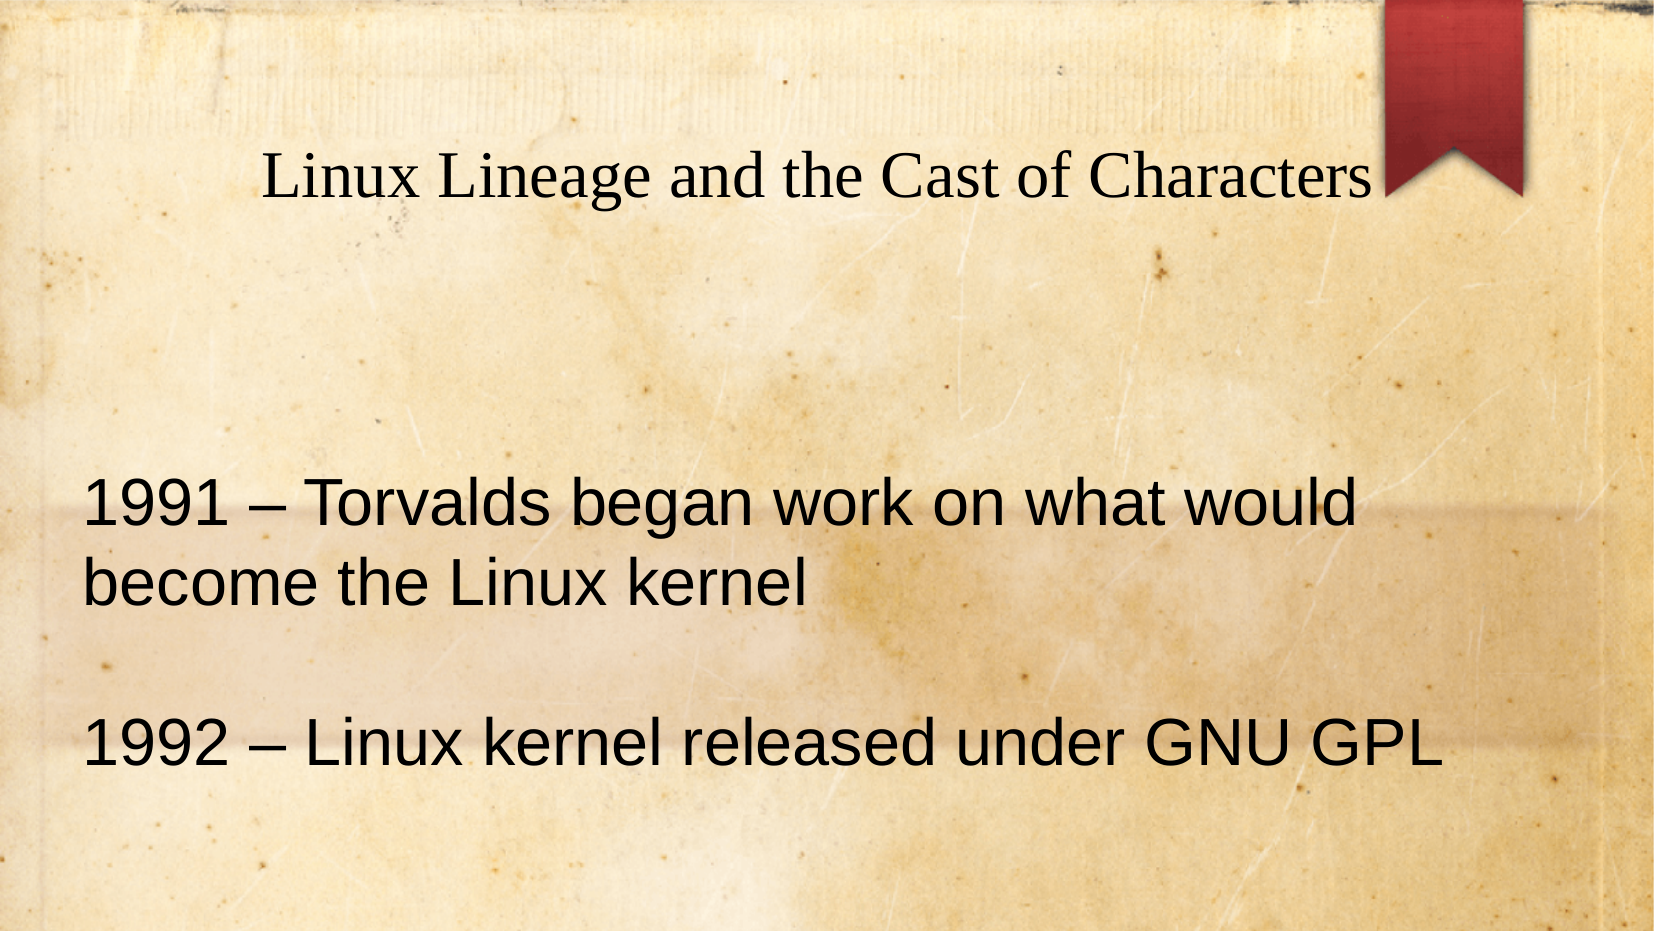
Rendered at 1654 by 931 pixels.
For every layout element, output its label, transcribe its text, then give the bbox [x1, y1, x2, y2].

text_box Linux Lineage and the Cast of Characters [82, 104, 1571, 238]
text_box 1991 – Torvalds began work on what would become the Linux kernel 1992 – Linux kernel released under GNU GPL [82, 299, 1571, 931]
picture [0, 0, 1654, 931]
